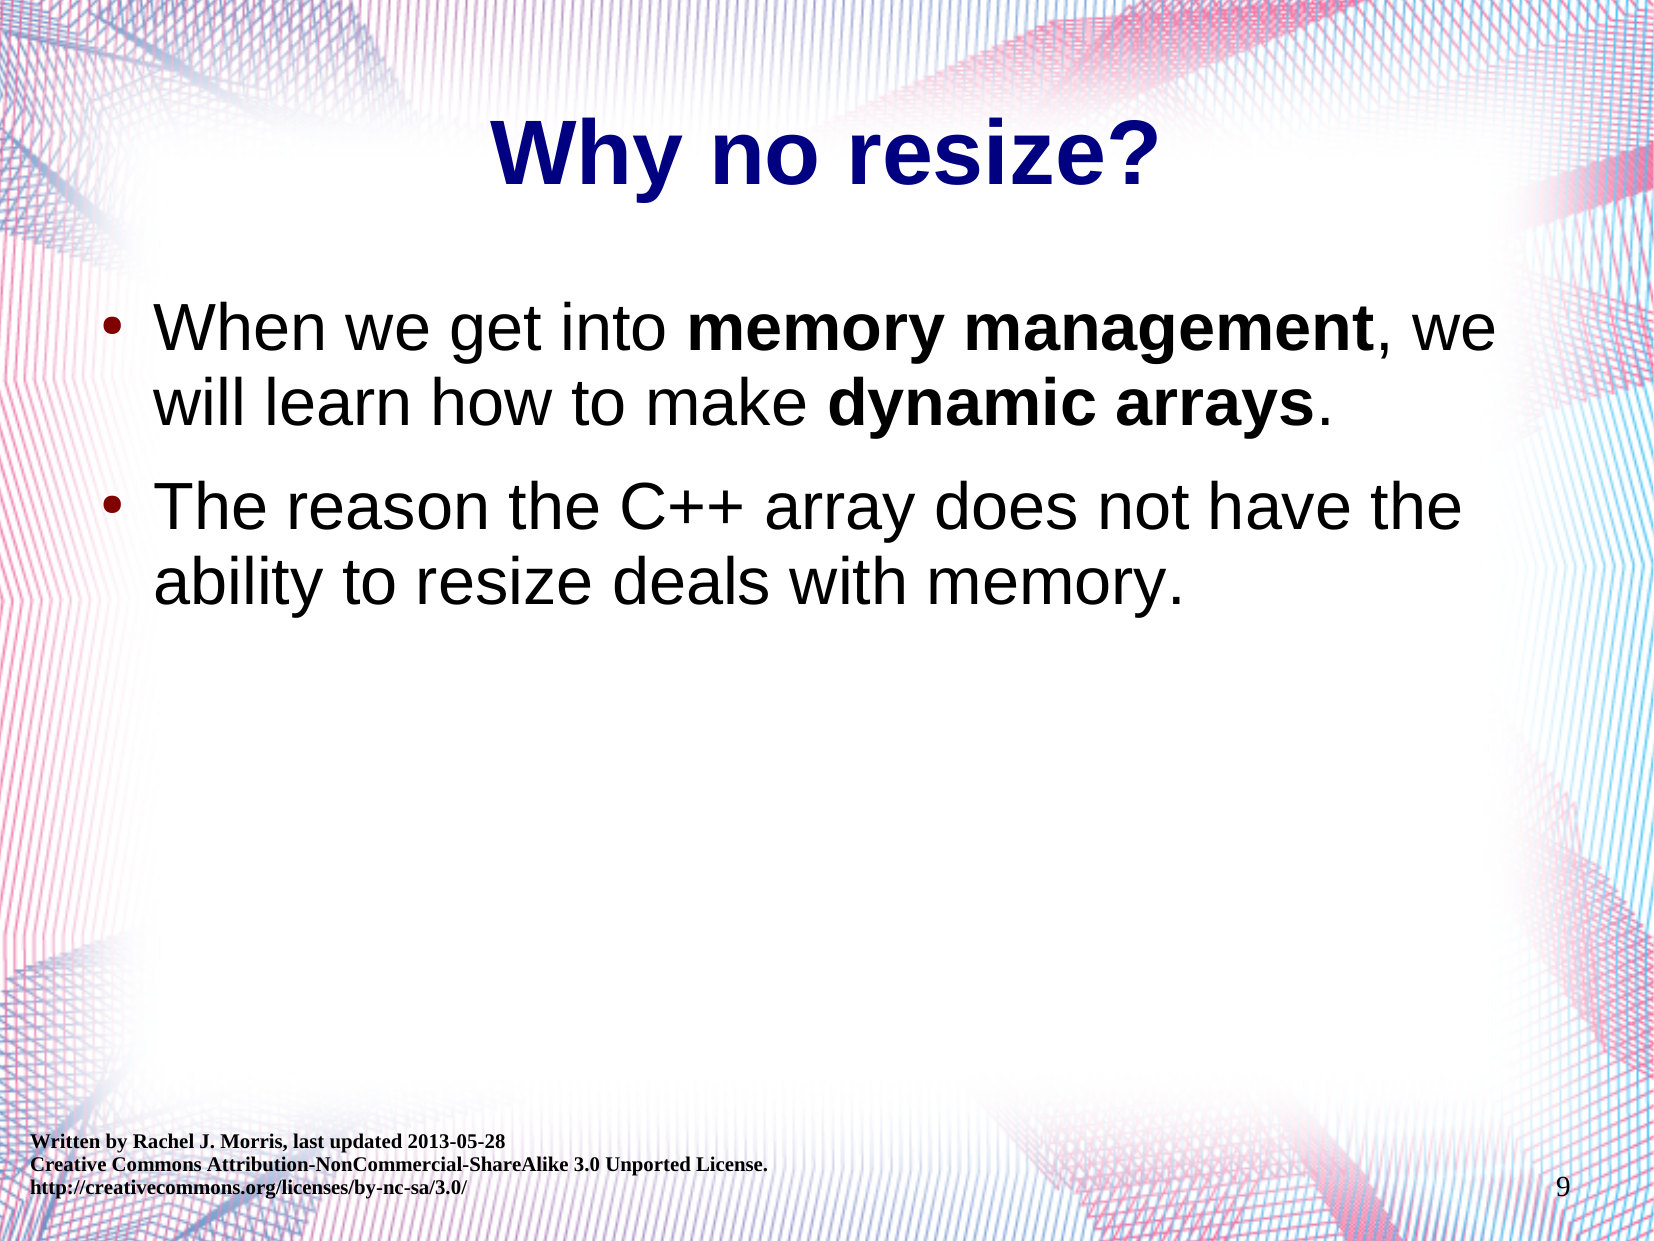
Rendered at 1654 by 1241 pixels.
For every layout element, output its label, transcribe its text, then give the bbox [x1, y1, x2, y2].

list When we get into memory management, we will learn how to make dynamic arrays. The reason the C++ array does not have the ability to resize deals with memory. [82, 290, 1571, 1010]
picture [0, 0, 1654, 1241]
title Why no resize? [82, 49, 1571, 257]
